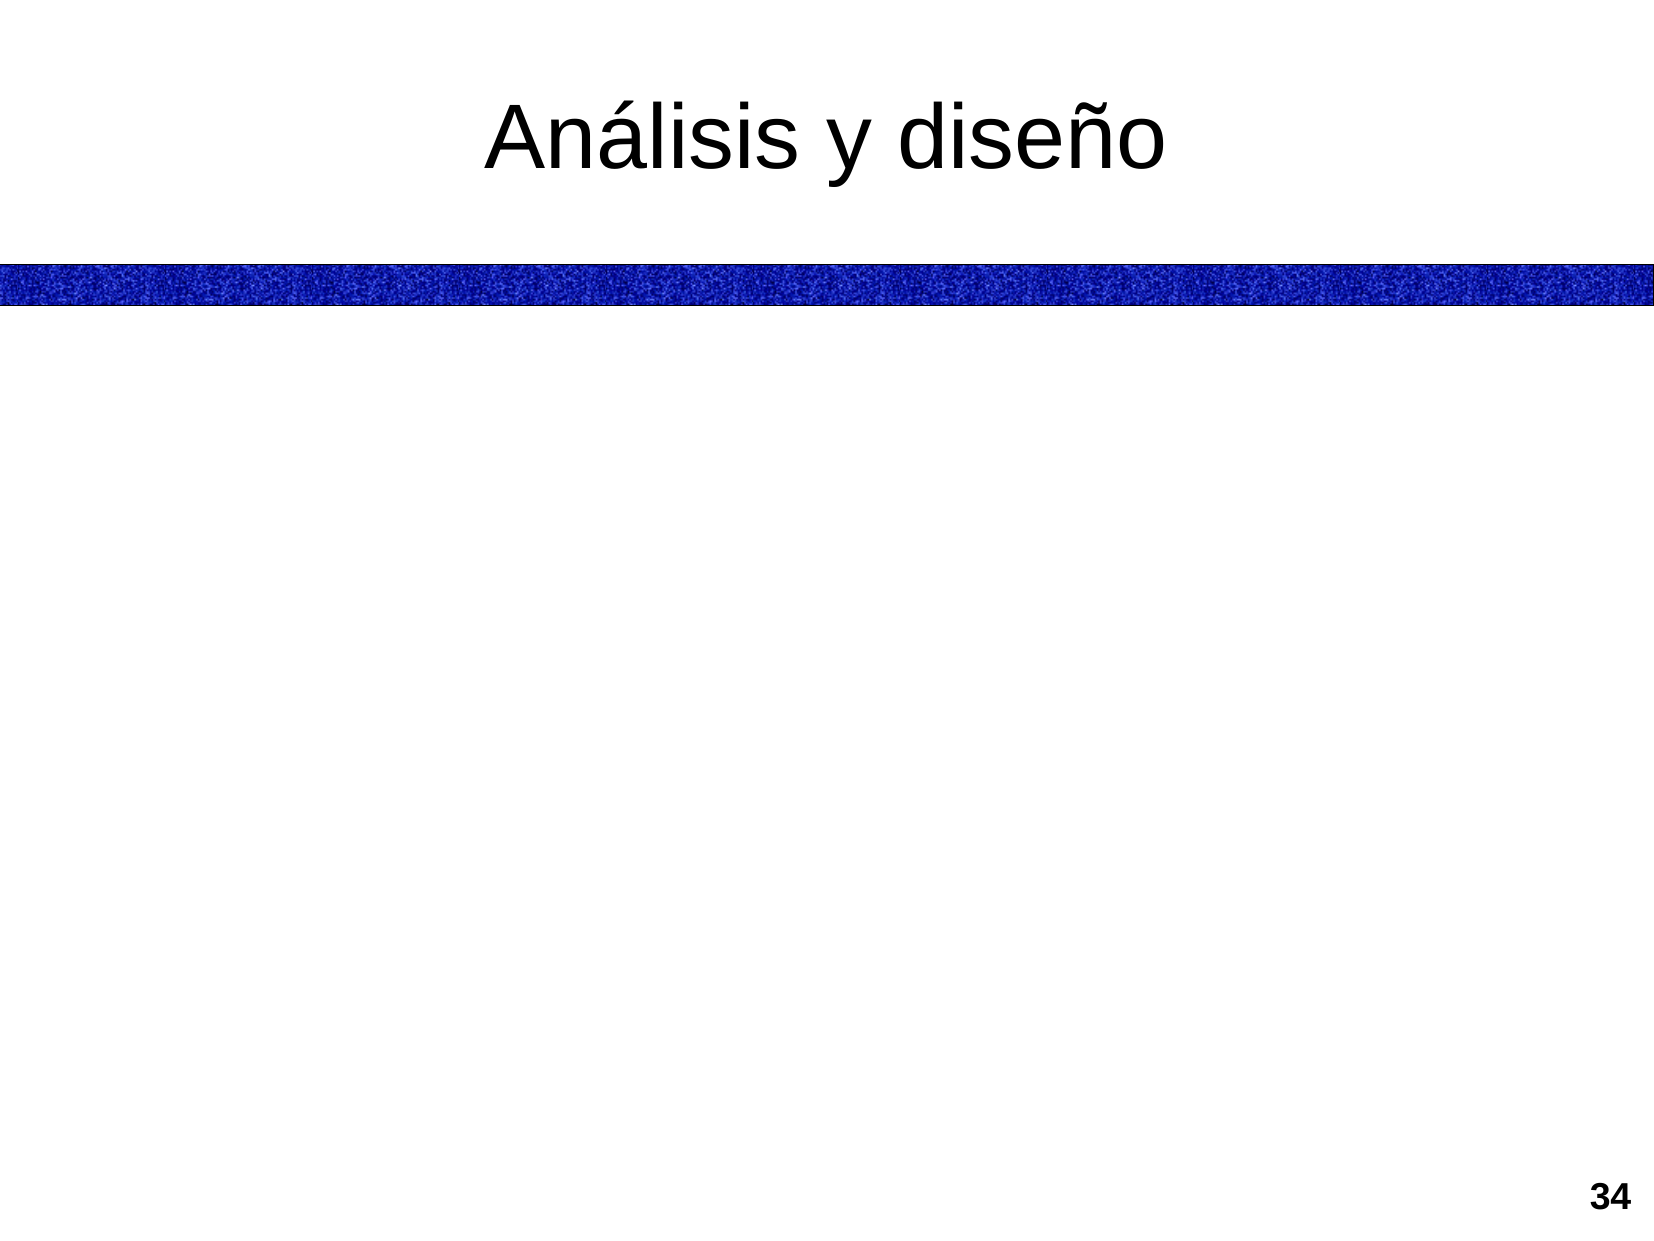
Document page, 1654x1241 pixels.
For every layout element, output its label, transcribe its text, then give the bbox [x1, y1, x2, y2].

picture [0, 241, 1654, 1163]
text_box <número> [1575, 1168, 1654, 1240]
title Análisis y diseño [58, 21, 1595, 241]
